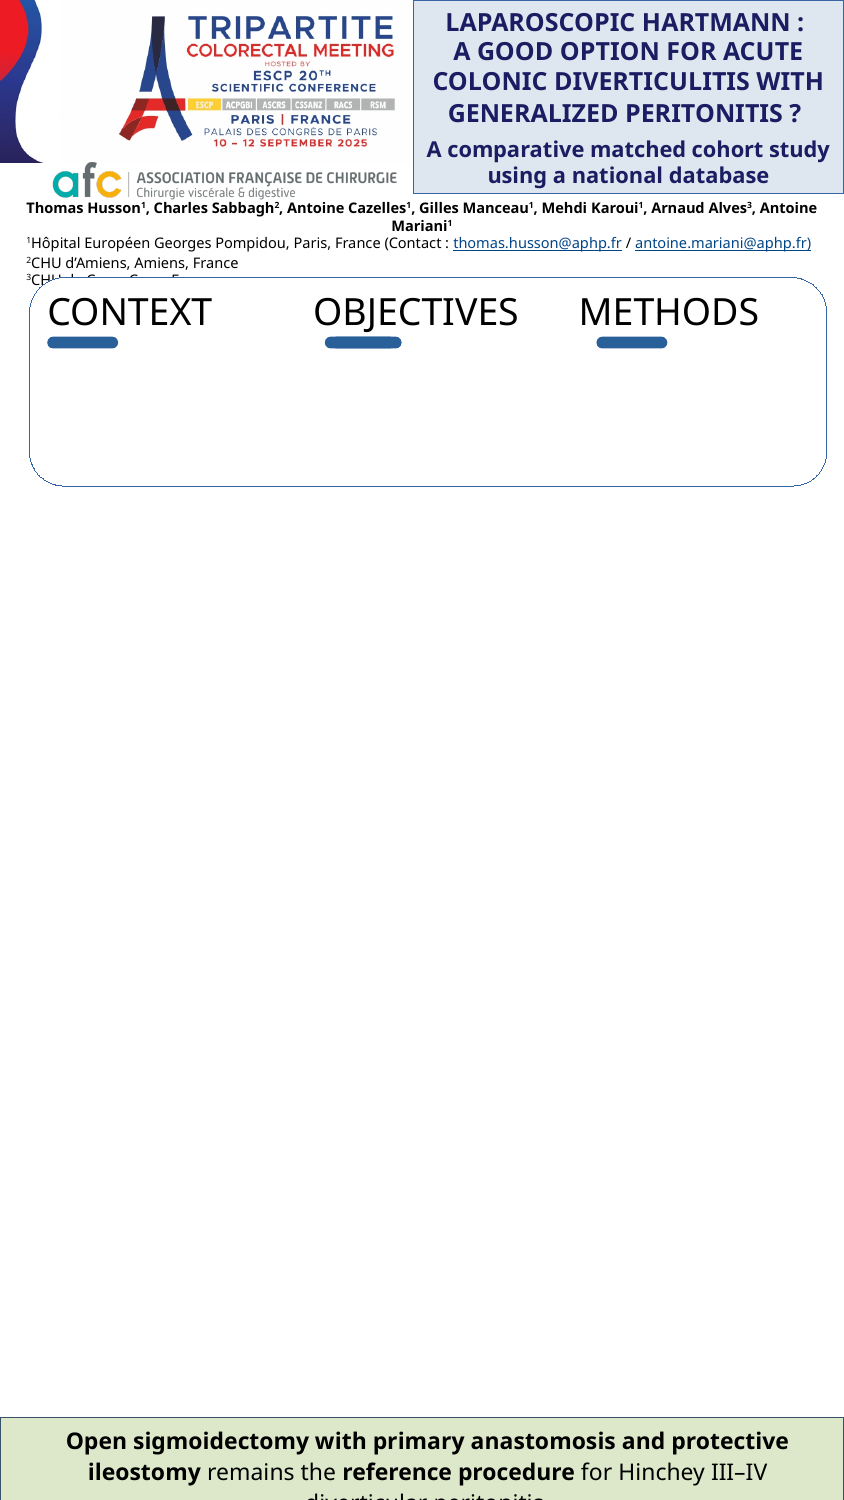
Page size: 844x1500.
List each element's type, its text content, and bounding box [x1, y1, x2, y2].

table_header OBJECTIVES [307, 280, 573, 382]
table_cell [41, 382, 307, 486]
table_cell [307, 382, 573, 486]
table_header CONTEXT [41, 280, 307, 382]
table_cell [573, 382, 839, 486]
text_box Thomas Husson1, Charles Sabbagh2, Antoine Cazelles1, Gilles Manceau1, Mehdi Karoui1, Arnaud Alves3, Antoine Mariani1 1Hôpital Européen Georges Pompidou, Paris, France (Contact : thomas.husson@aphp.fr / antoine.mariani@aphp.fr) 2CHU d’Amiens, Amiens, France 3CHU de Caen, Caen, France [0, 191, 844, 297]
text_box LAPAROSCOPIC HARTMANN : A GOOD OPTION FOR ACUTE COLONIC DIVERTICULITIS WITH GENERALIZED PERITONITIS ? A comparative matched cohort study using a national database [413, 0, 844, 194]
table_header METHODS [573, 280, 839, 382]
text_box [596, 336, 668, 349]
text_box Open sigmoidectomy with primary anastomosis and protective ileostomy remains the reference procedure for Hinchey III–IV diverticular peritonitis. [0, 1417, 844, 1500]
picture [0, 0, 413, 205]
text_box [29, 286, 41, 478]
